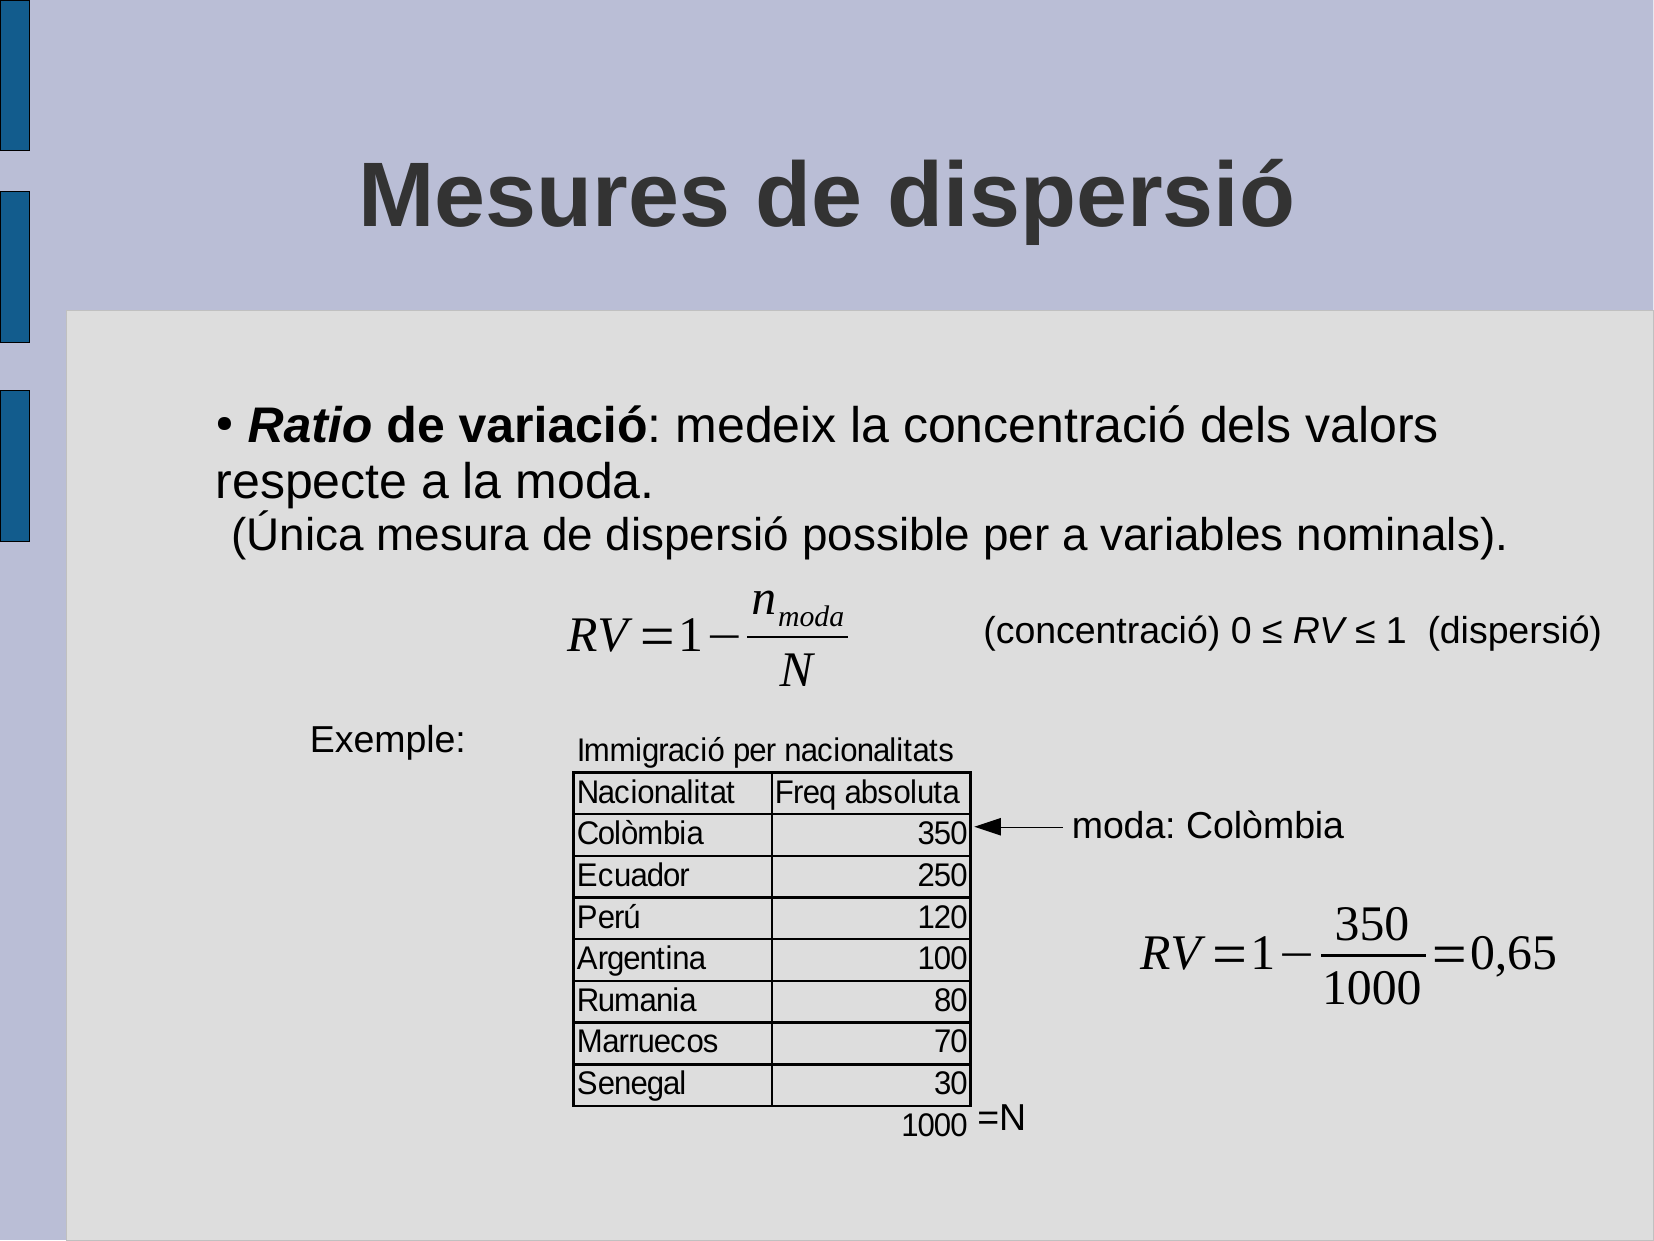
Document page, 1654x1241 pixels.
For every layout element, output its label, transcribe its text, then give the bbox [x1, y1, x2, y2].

text_box Ratio de variació: medeix la concentració dels valors respecte a la moda. (Única mesura de dispersió possible per a variables nominals). [200, 389, 1625, 569]
text_box =N [962, 1088, 1111, 1146]
text_box Exemple: [295, 710, 591, 768]
text_box (concentració) 0 ≤ RV ≤ 1 (dispersió) [968, 602, 1619, 660]
chart [557, 570, 857, 697]
title Mesures de dispersió [121, 91, 1534, 299]
chart [570, 730, 1568, 1241]
text_box moda: Colòmbia [1057, 797, 1412, 855]
